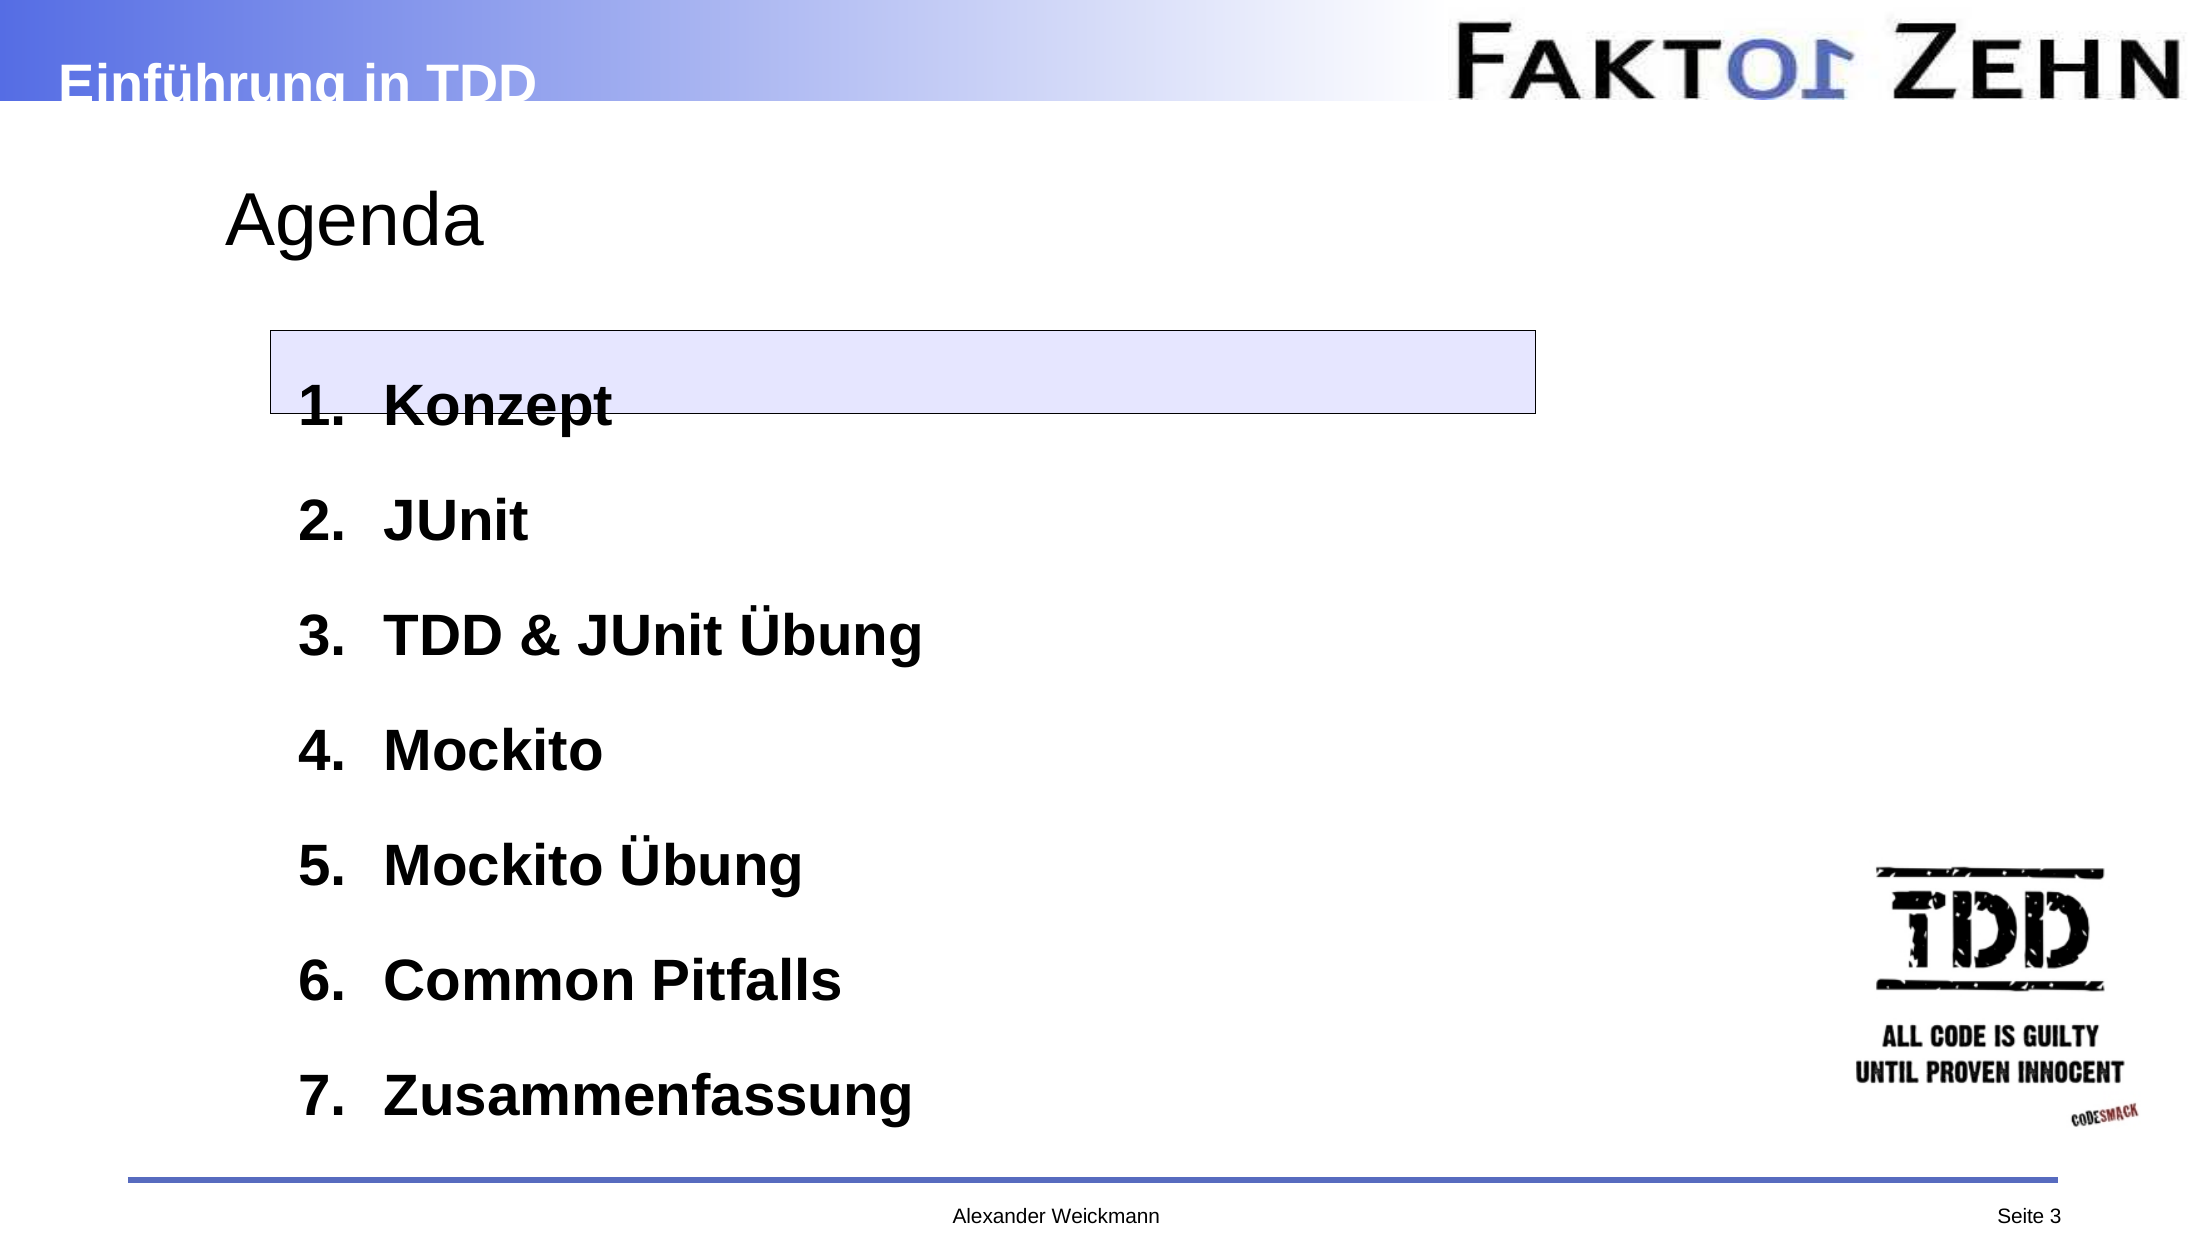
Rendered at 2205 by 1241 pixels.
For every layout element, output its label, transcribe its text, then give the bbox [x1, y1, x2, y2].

picture [1840, 808, 2141, 1176]
text_box [270, 330, 1536, 414]
list Konzept JUnit TDD & JUnit Übung Mockito Mockito Übung Common Pitfalls Zusammenfassung [280, 339, 2036, 1111]
picture [1448, 7, 2191, 100]
title Agenda [225, 142, 1981, 296]
